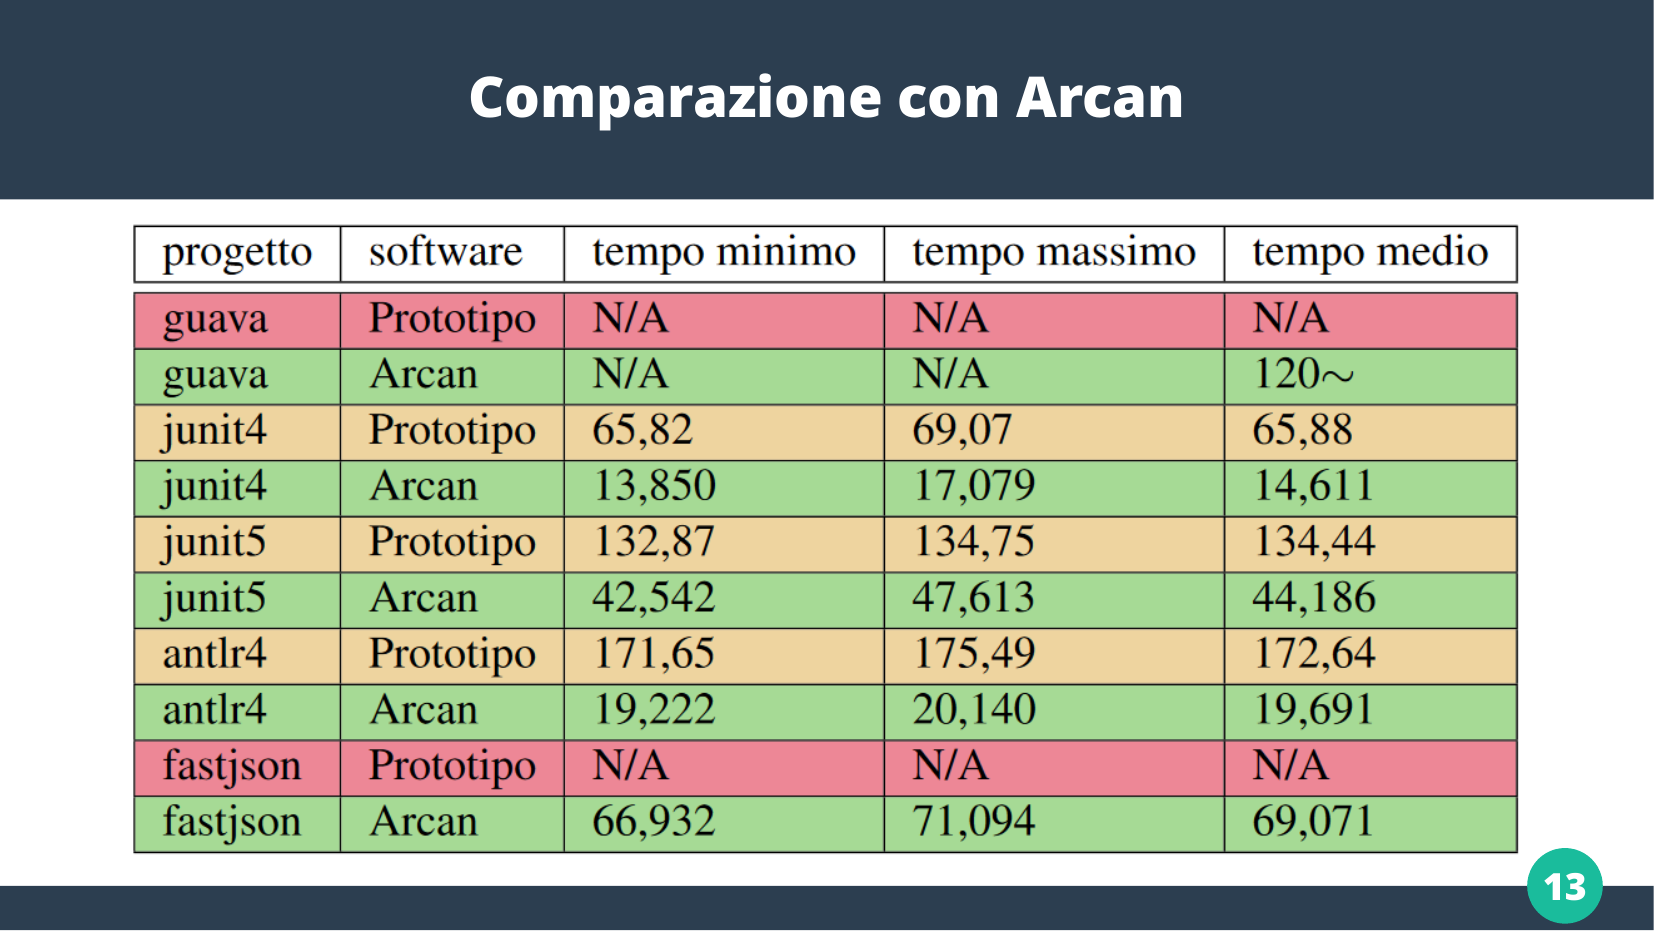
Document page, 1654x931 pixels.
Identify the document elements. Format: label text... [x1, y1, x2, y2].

picture [131, 221, 1522, 857]
title Comparazione con Arcan [59, 37, 1595, 156]
